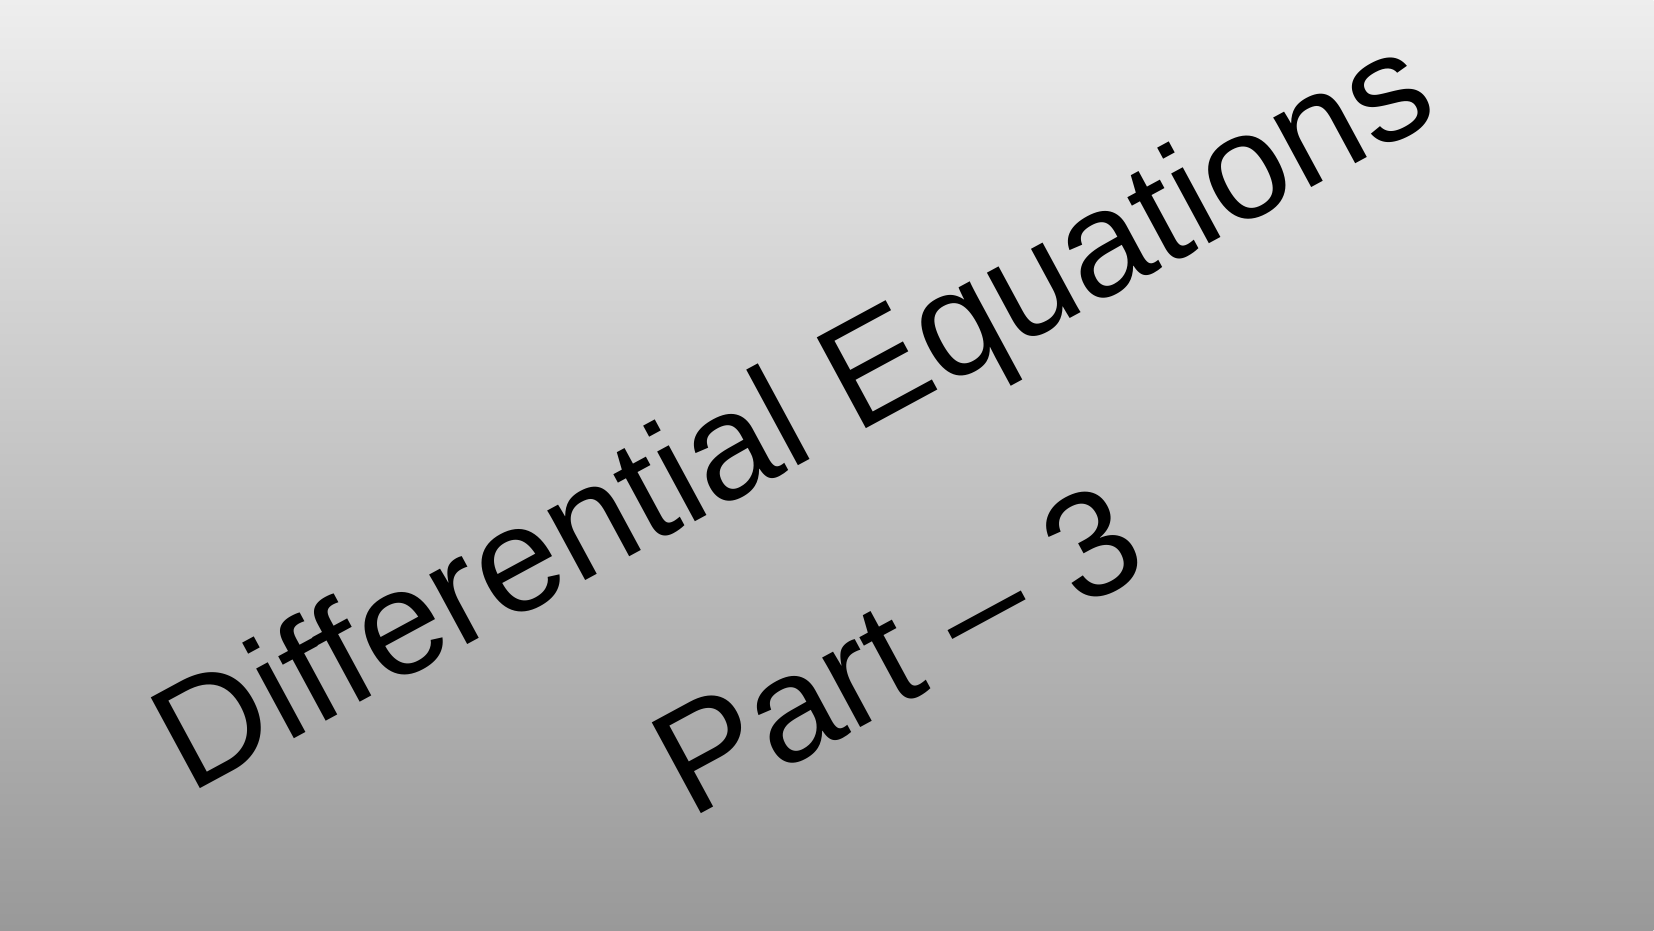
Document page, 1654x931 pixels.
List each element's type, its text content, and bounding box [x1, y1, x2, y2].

title Differential Equations Part – 3 [39, 0, 1654, 931]
